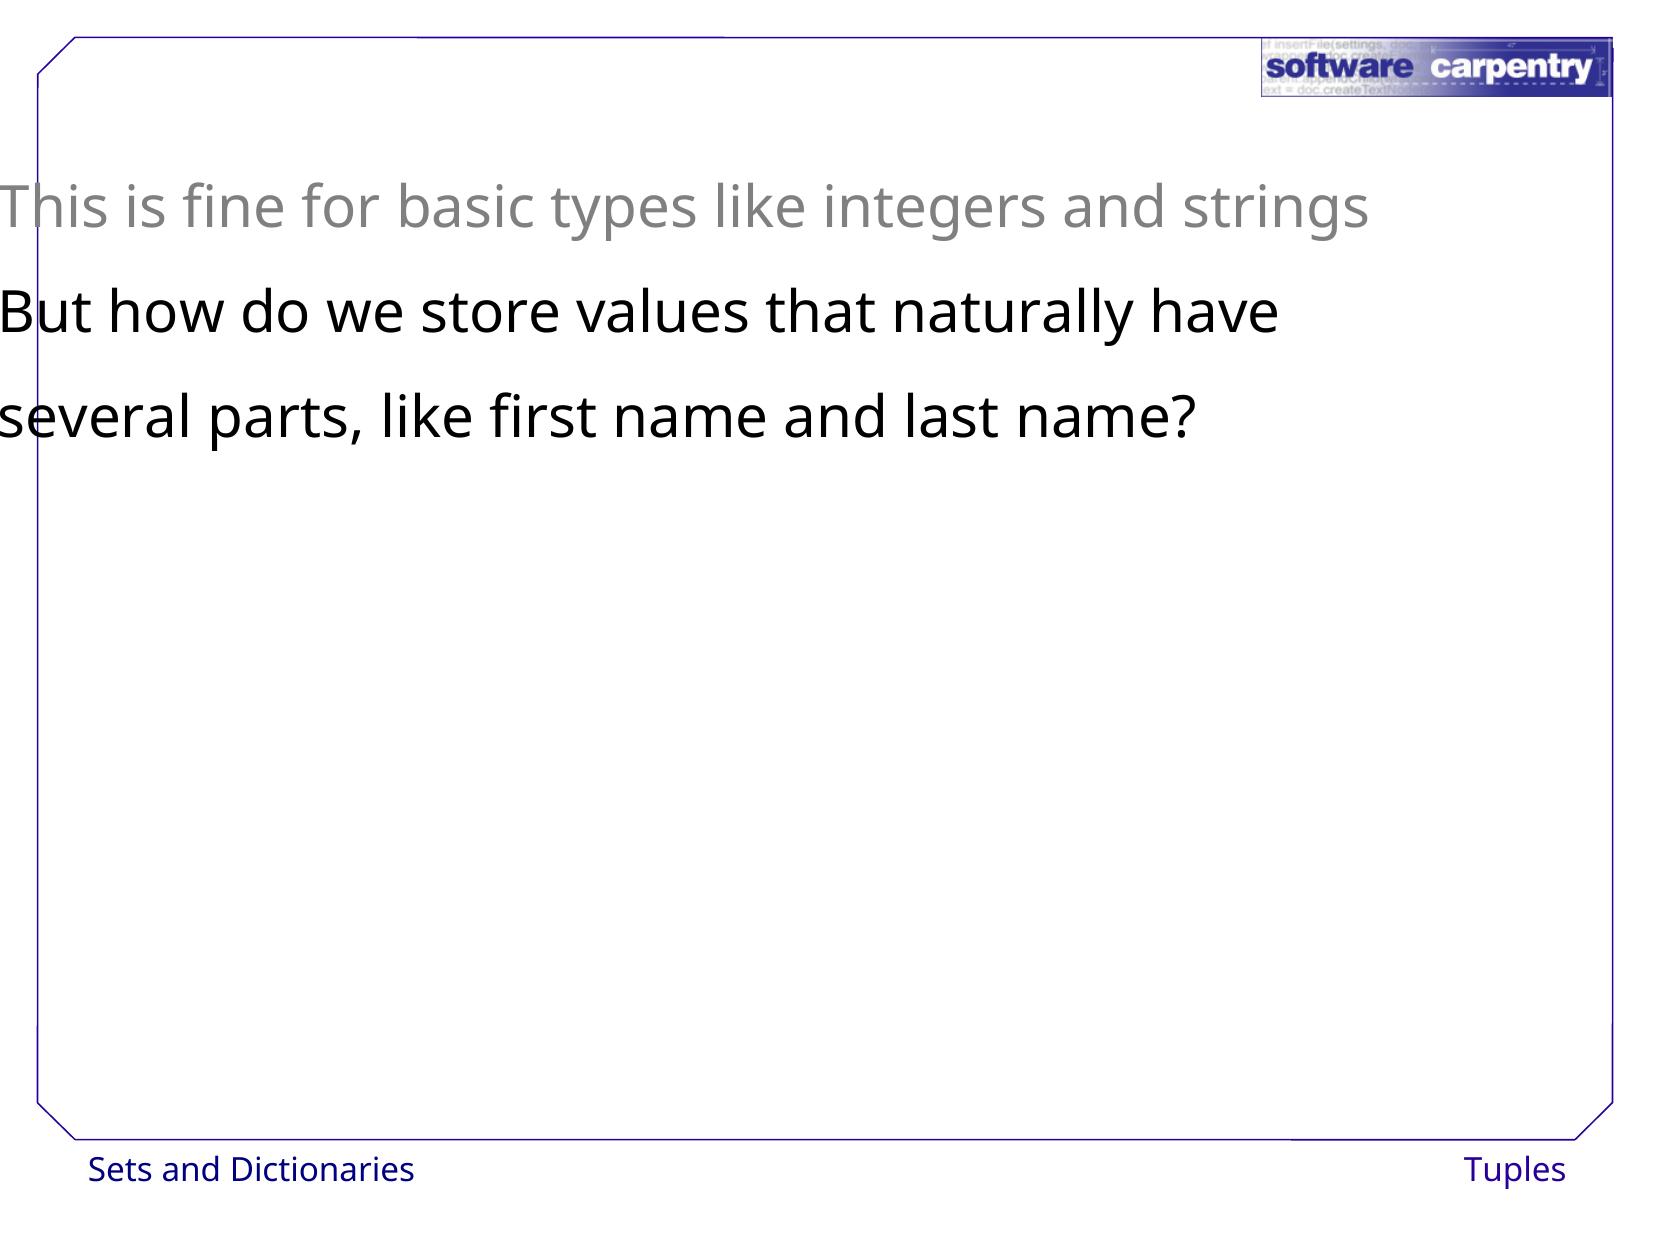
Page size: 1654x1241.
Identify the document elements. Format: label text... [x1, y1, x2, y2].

text_box This is fine for basic types like integers and strings But how do we store values that naturally have several parts, like first name and last name? [0, 126, 1536, 458]
picture [1261, 39, 1613, 97]
